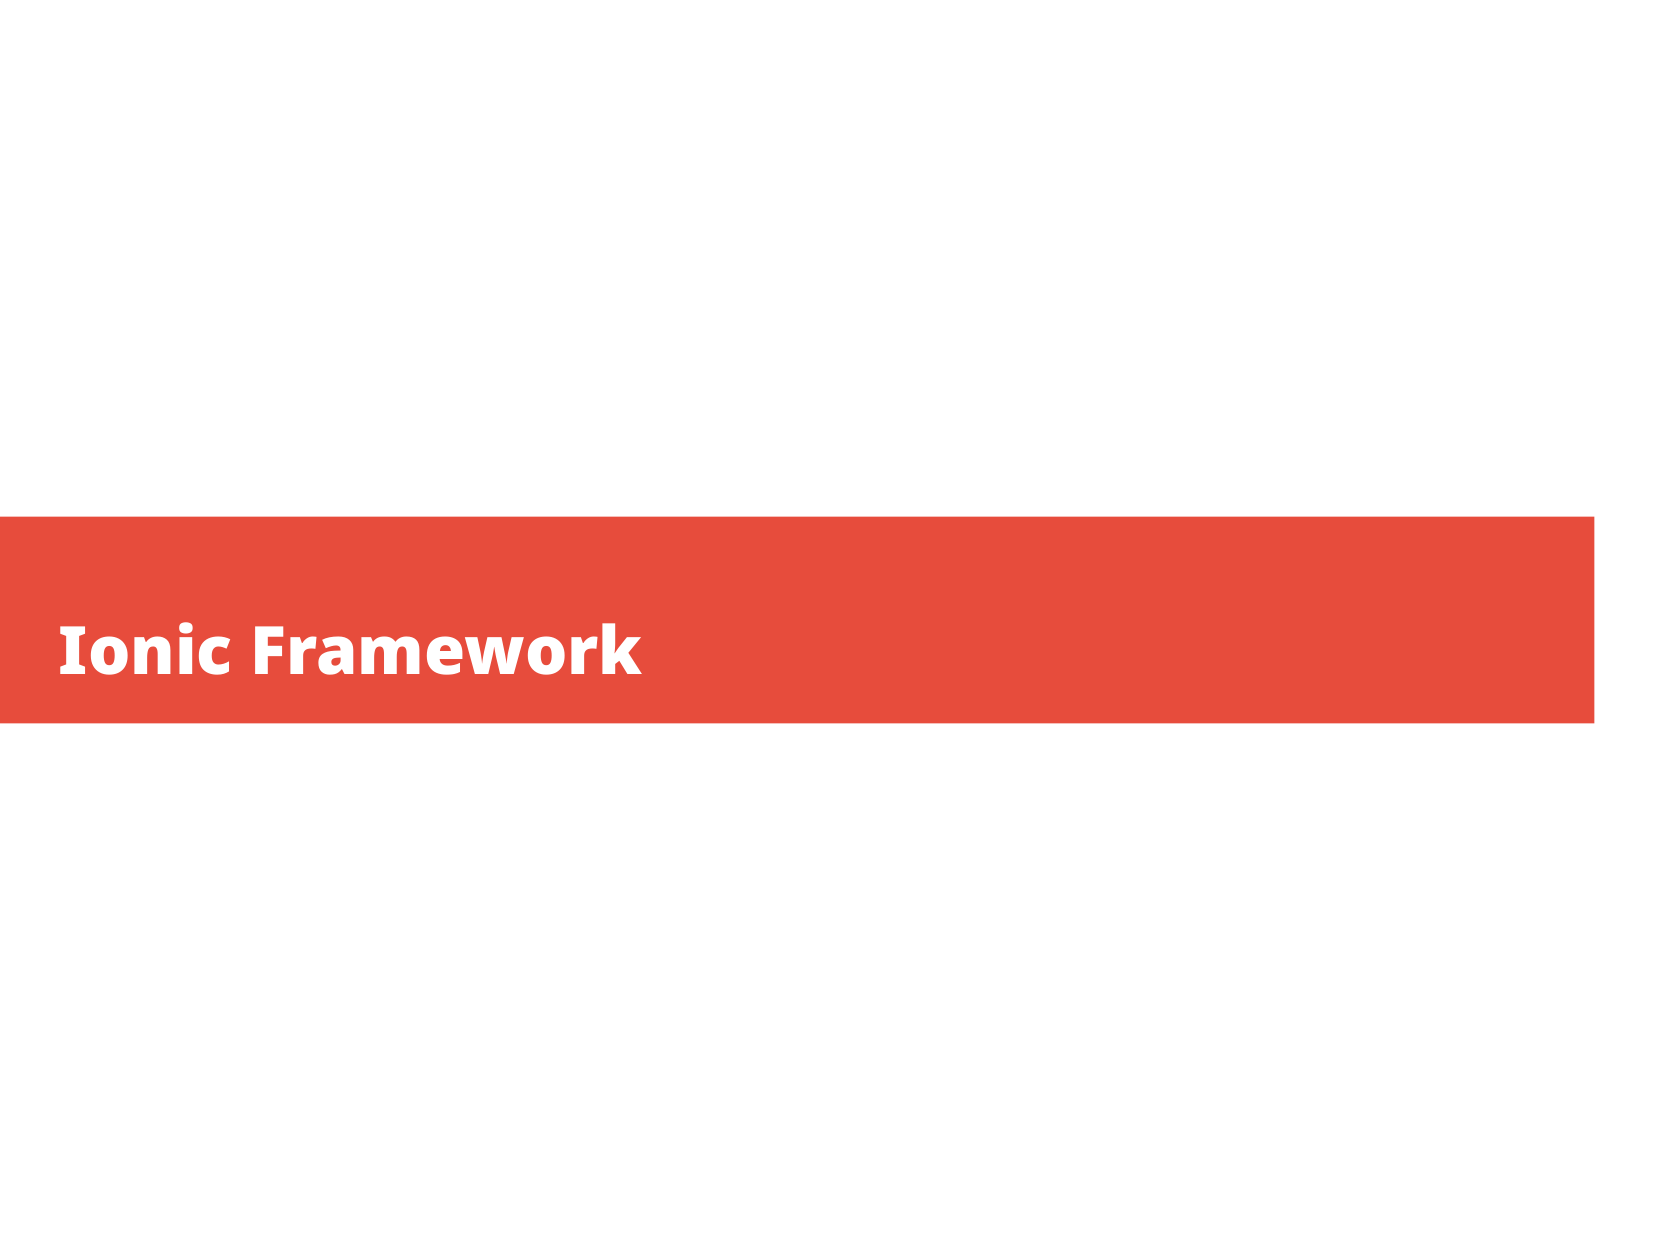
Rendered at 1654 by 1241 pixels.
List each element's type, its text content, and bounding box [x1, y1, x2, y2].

title Ionic Framework [59, 546, 1595, 694]
